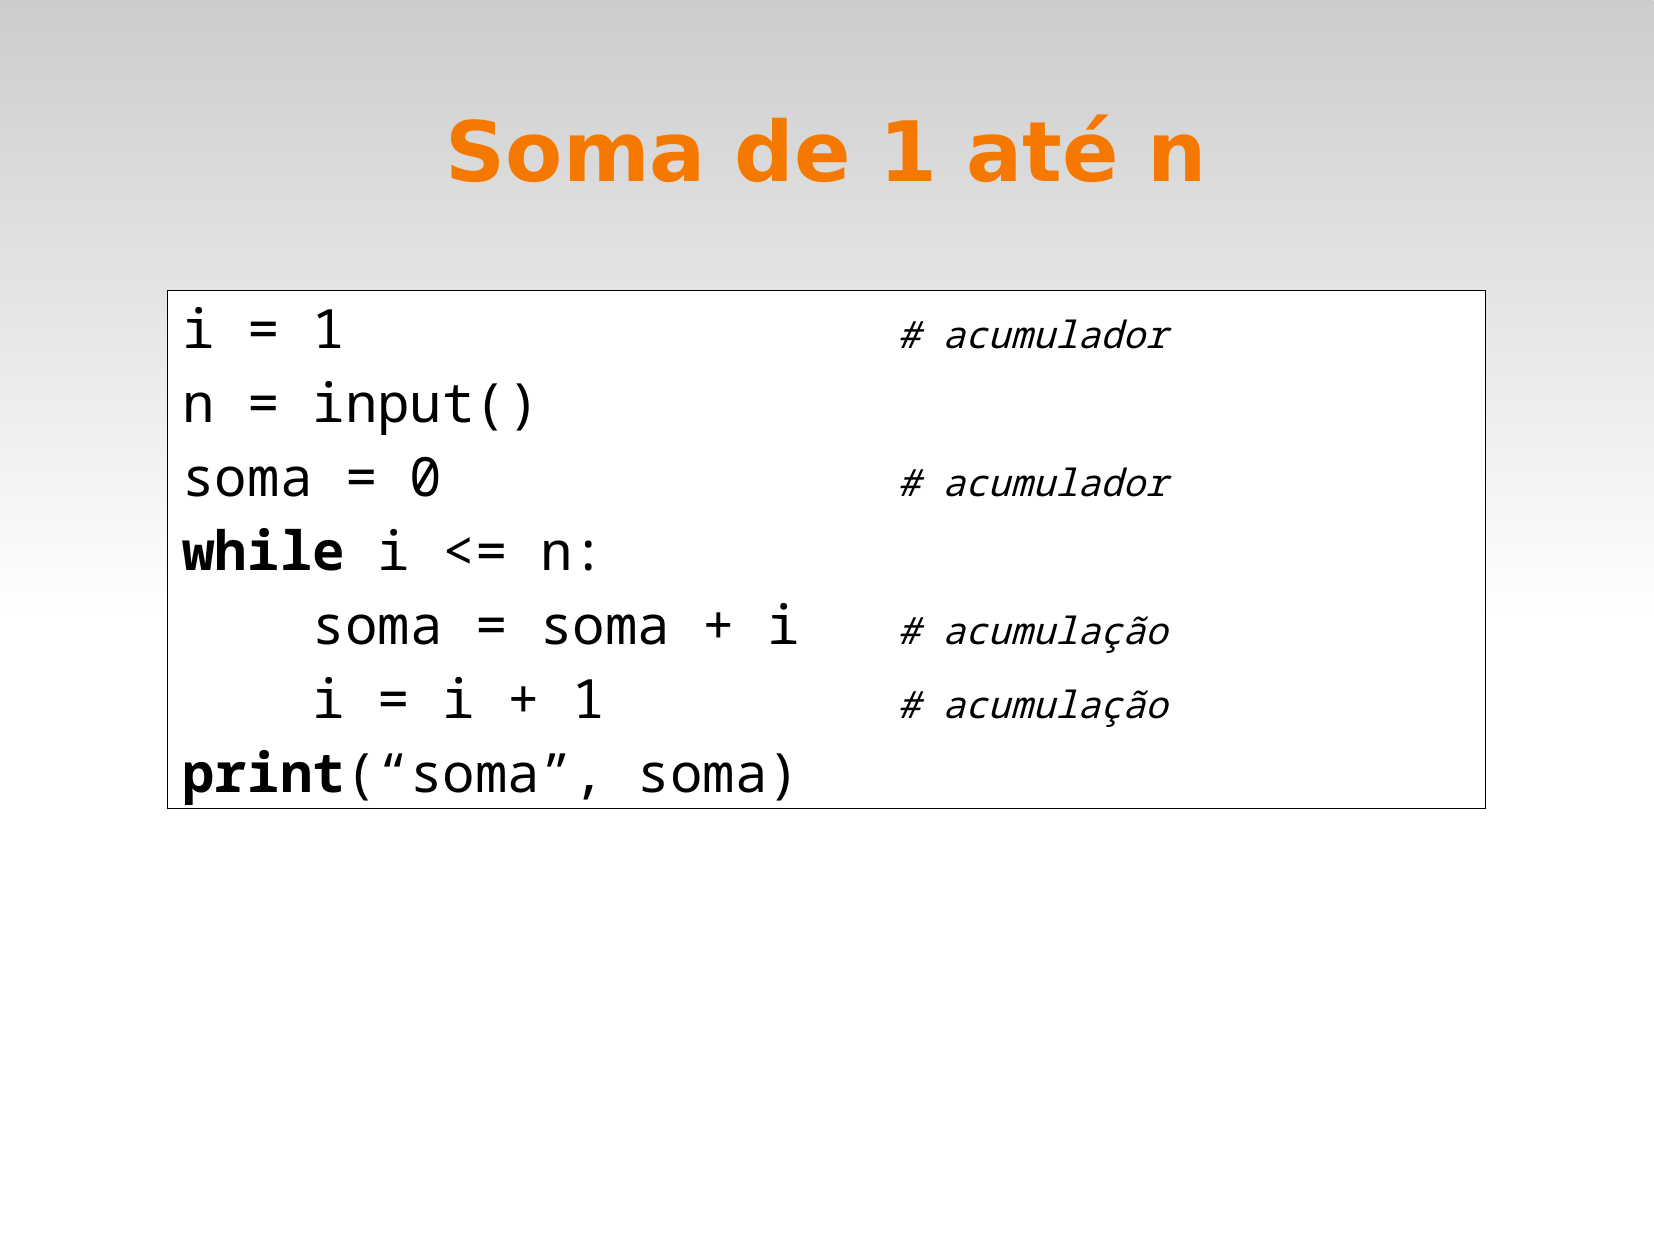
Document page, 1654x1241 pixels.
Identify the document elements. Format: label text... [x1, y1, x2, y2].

text_box i = 1 # acumulador n = input() soma = 0 # acumulador while i <= n: soma = soma + i # acumulação i = i + 1 # acumulação print(“soma”, soma) [167, 318, 1486, 782]
title Soma de 1 até n [82, 49, 1571, 257]
